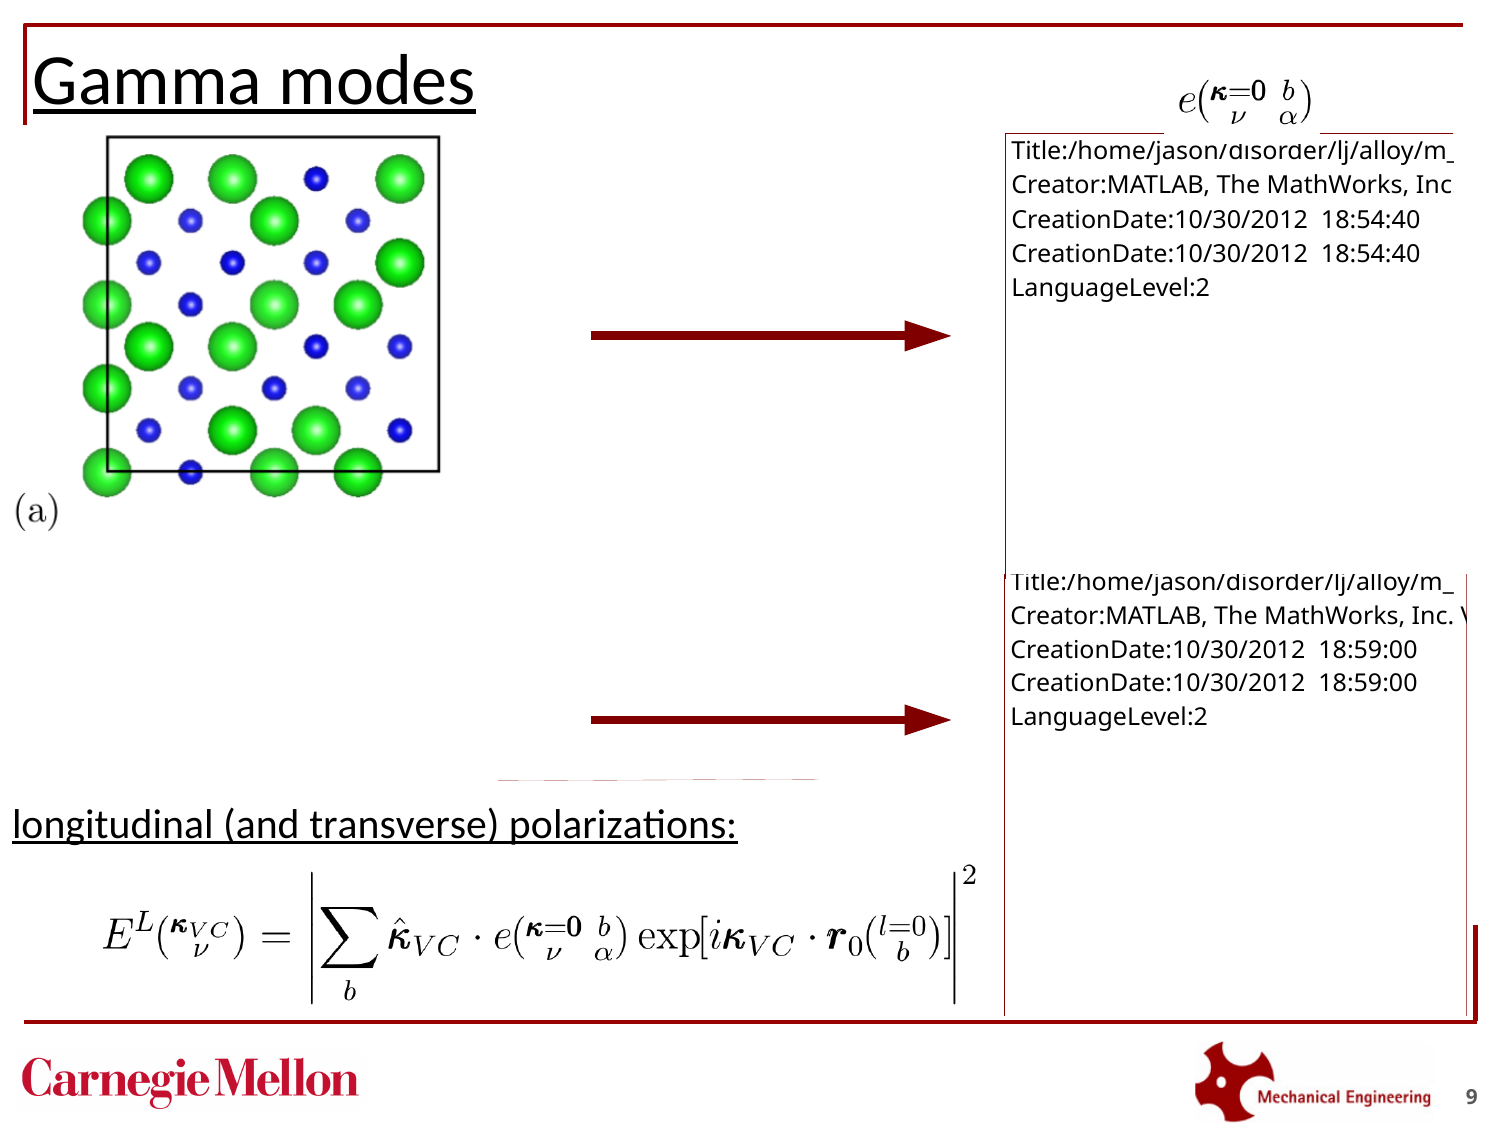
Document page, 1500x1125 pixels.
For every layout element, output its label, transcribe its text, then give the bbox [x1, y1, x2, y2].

text_box longitudinal (and transverse) polarizations: [0, 789, 1002, 855]
title Gamma modes [18, 24, 1368, 127]
picture [1192, 1034, 1438, 1125]
picture [95, 855, 996, 1016]
picture [1, 134, 448, 542]
picture [16, 1050, 366, 1110]
picture [495, 273, 819, 781]
picture [1002, 45, 1467, 1016]
